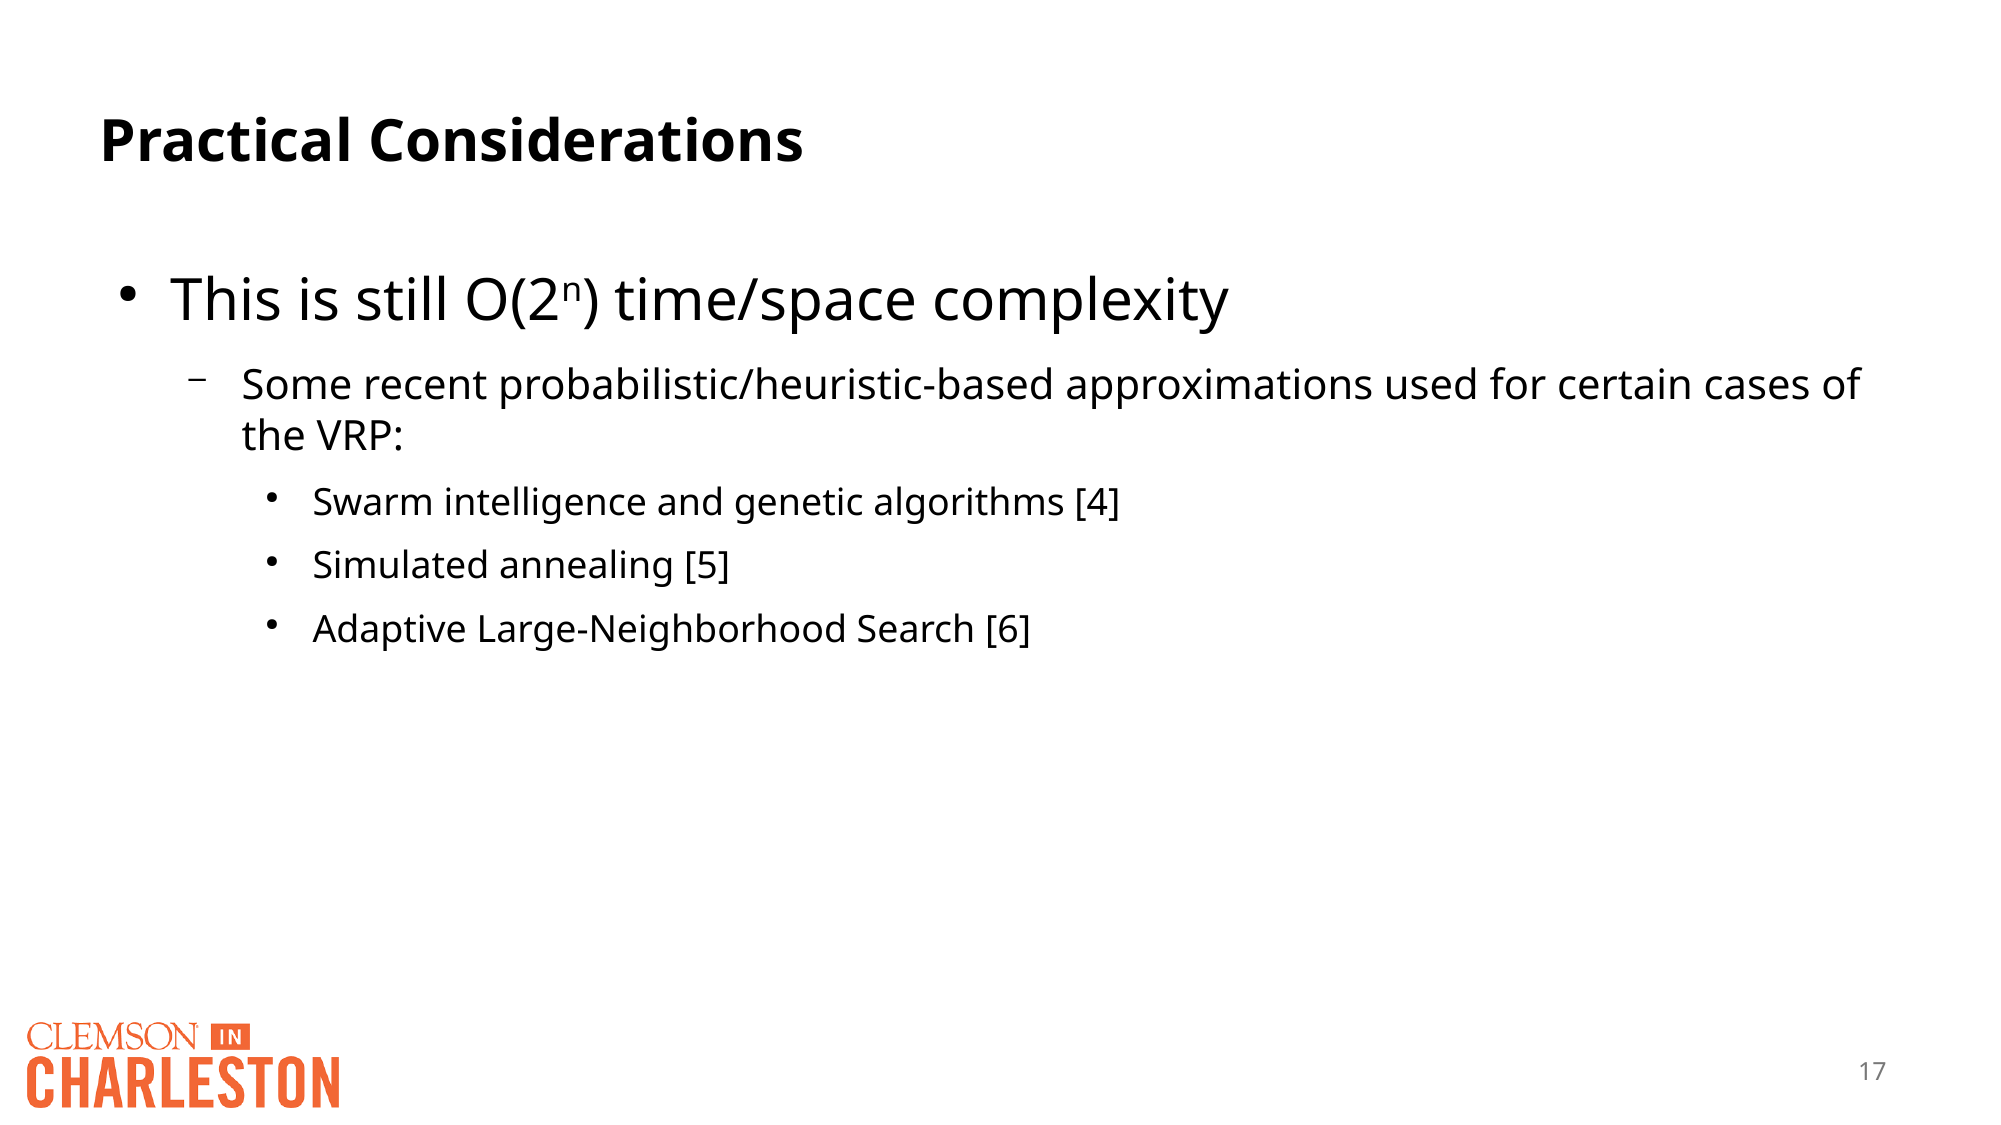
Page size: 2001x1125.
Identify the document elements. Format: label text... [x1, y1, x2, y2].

title Practical Considerations [99, 44, 1900, 233]
picture [27, 1022, 339, 1108]
list This is still O(2n) time/space complexity Some recent probabilistic/heuristic-based approximations used for certain cases of the VRP: Swarm intelligence and genetic algorithms [4] Simulated annealing [5] Adaptive Large-Neighborhood Search [6] [99, 263, 1900, 916]
